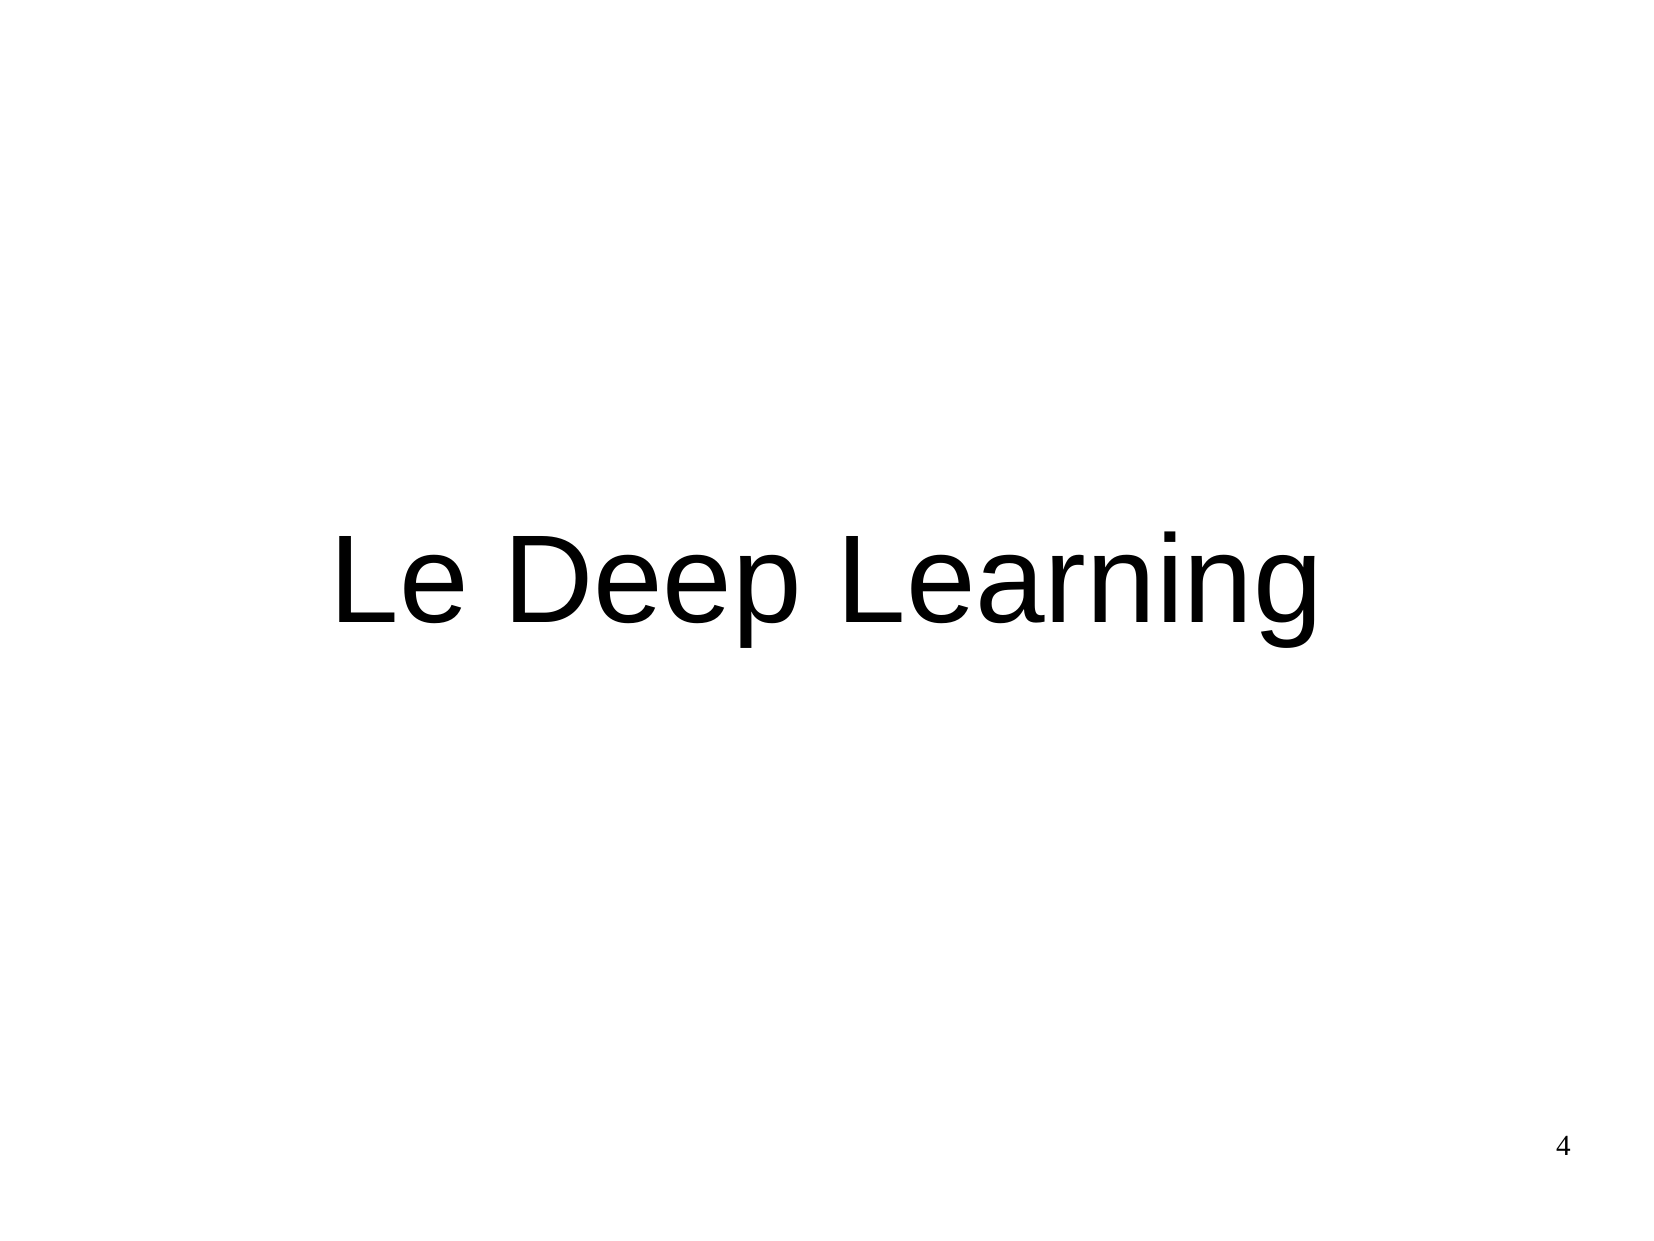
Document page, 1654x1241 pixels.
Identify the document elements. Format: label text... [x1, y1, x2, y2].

subtitle Le Deep Learning [82, 49, 1571, 1109]
